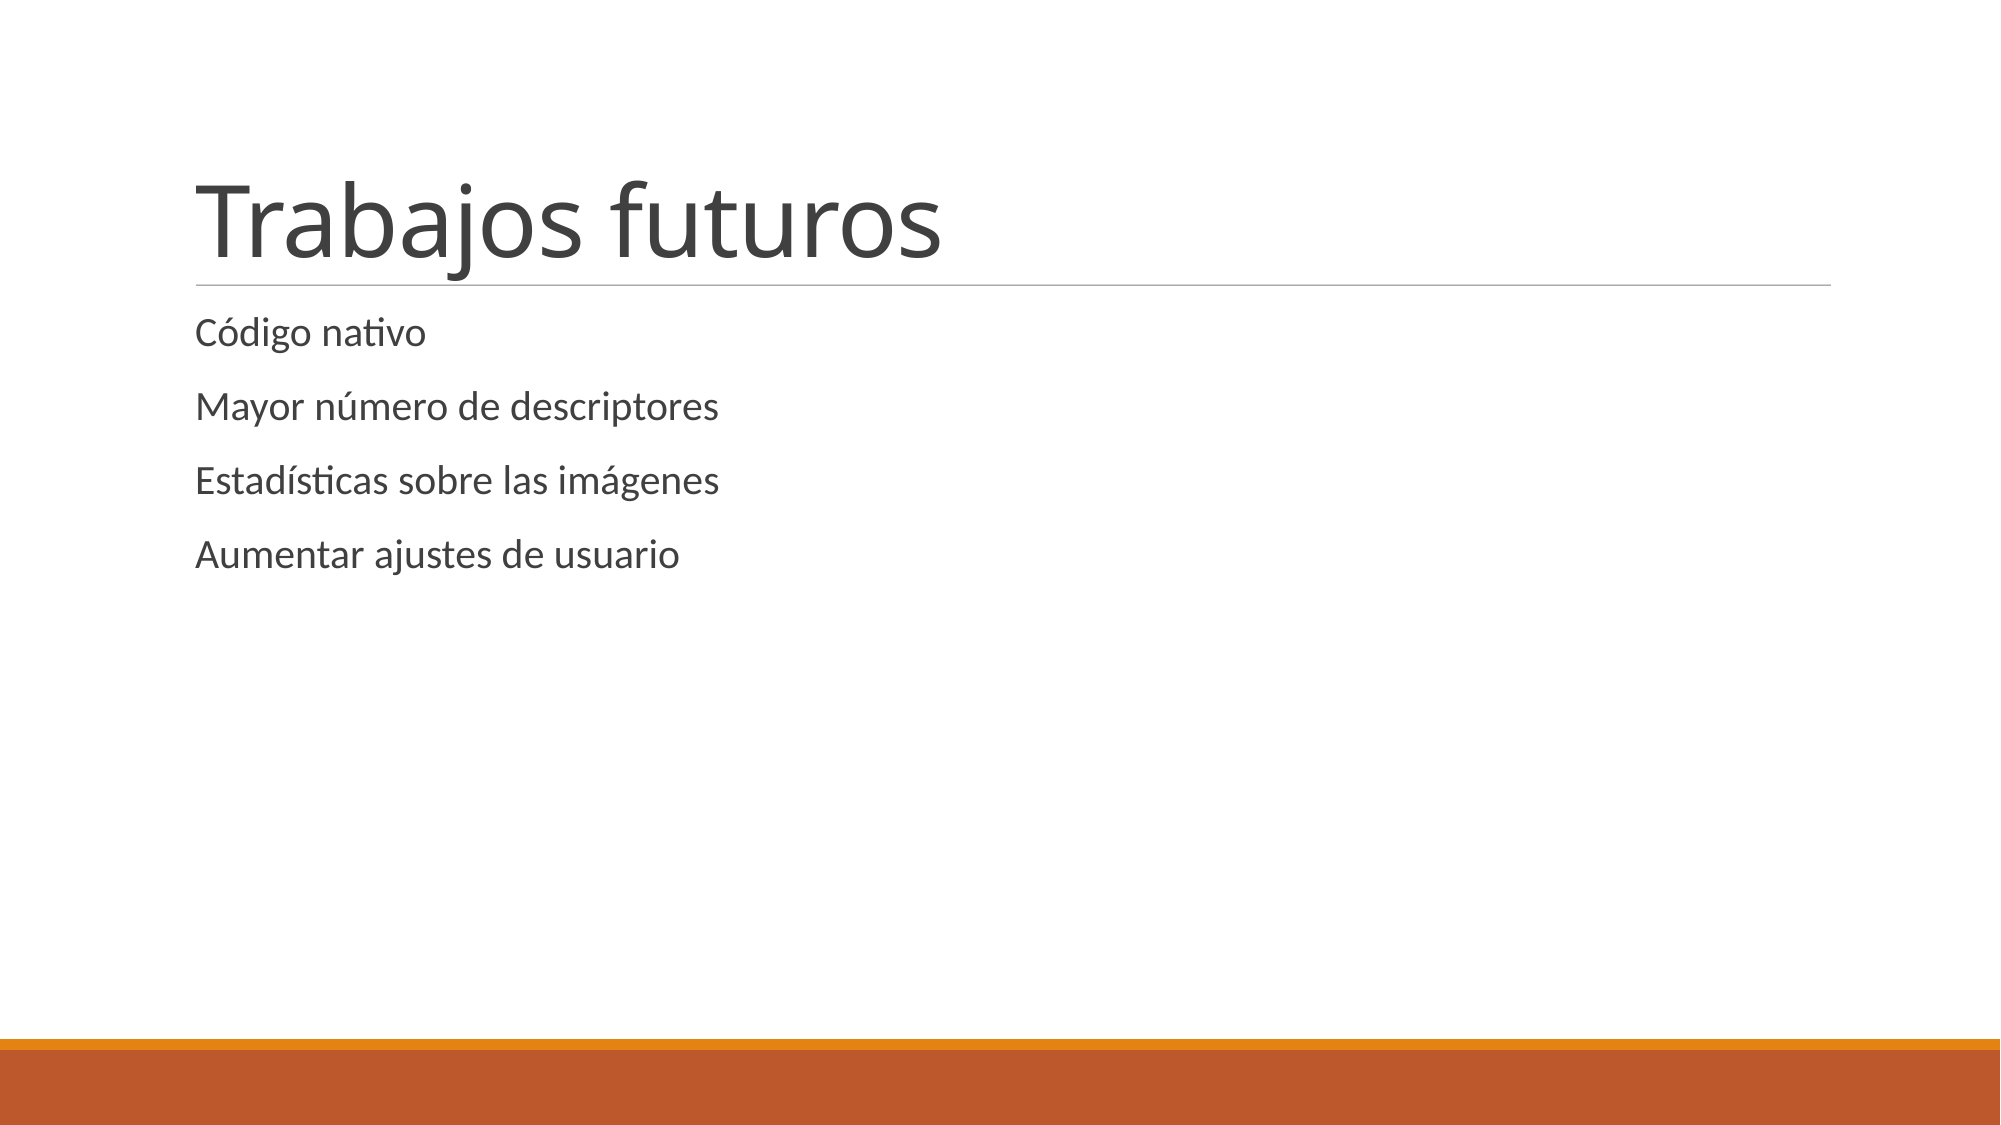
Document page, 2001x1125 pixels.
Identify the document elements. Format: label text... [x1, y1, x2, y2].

list Código nativo Mayor número de descriptores Estadísticas sobre las imágenes Aumentar ajustes de usuario [180, 302, 1830, 963]
title Trabajos futuros [180, 47, 1830, 285]
